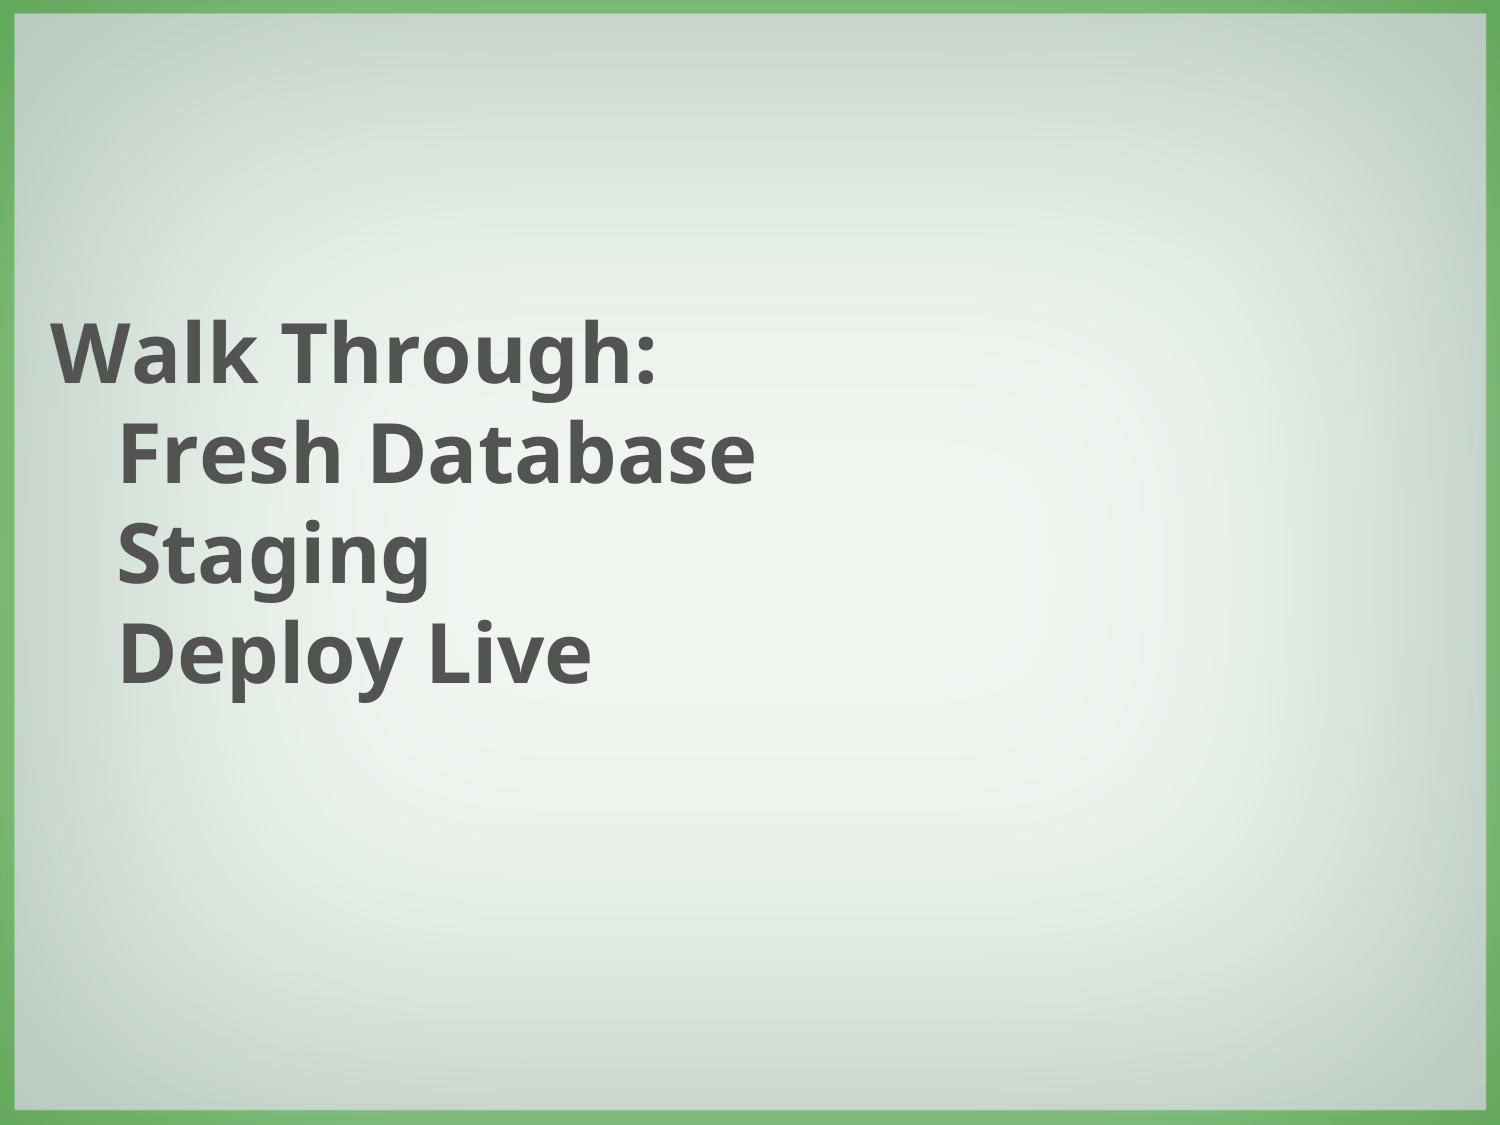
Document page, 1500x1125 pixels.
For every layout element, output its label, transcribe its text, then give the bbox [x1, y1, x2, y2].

title Walk Through: Fresh Database Staging Deploy Live [35, 292, 1438, 708]
picture [0, 0, 1500, 1125]
